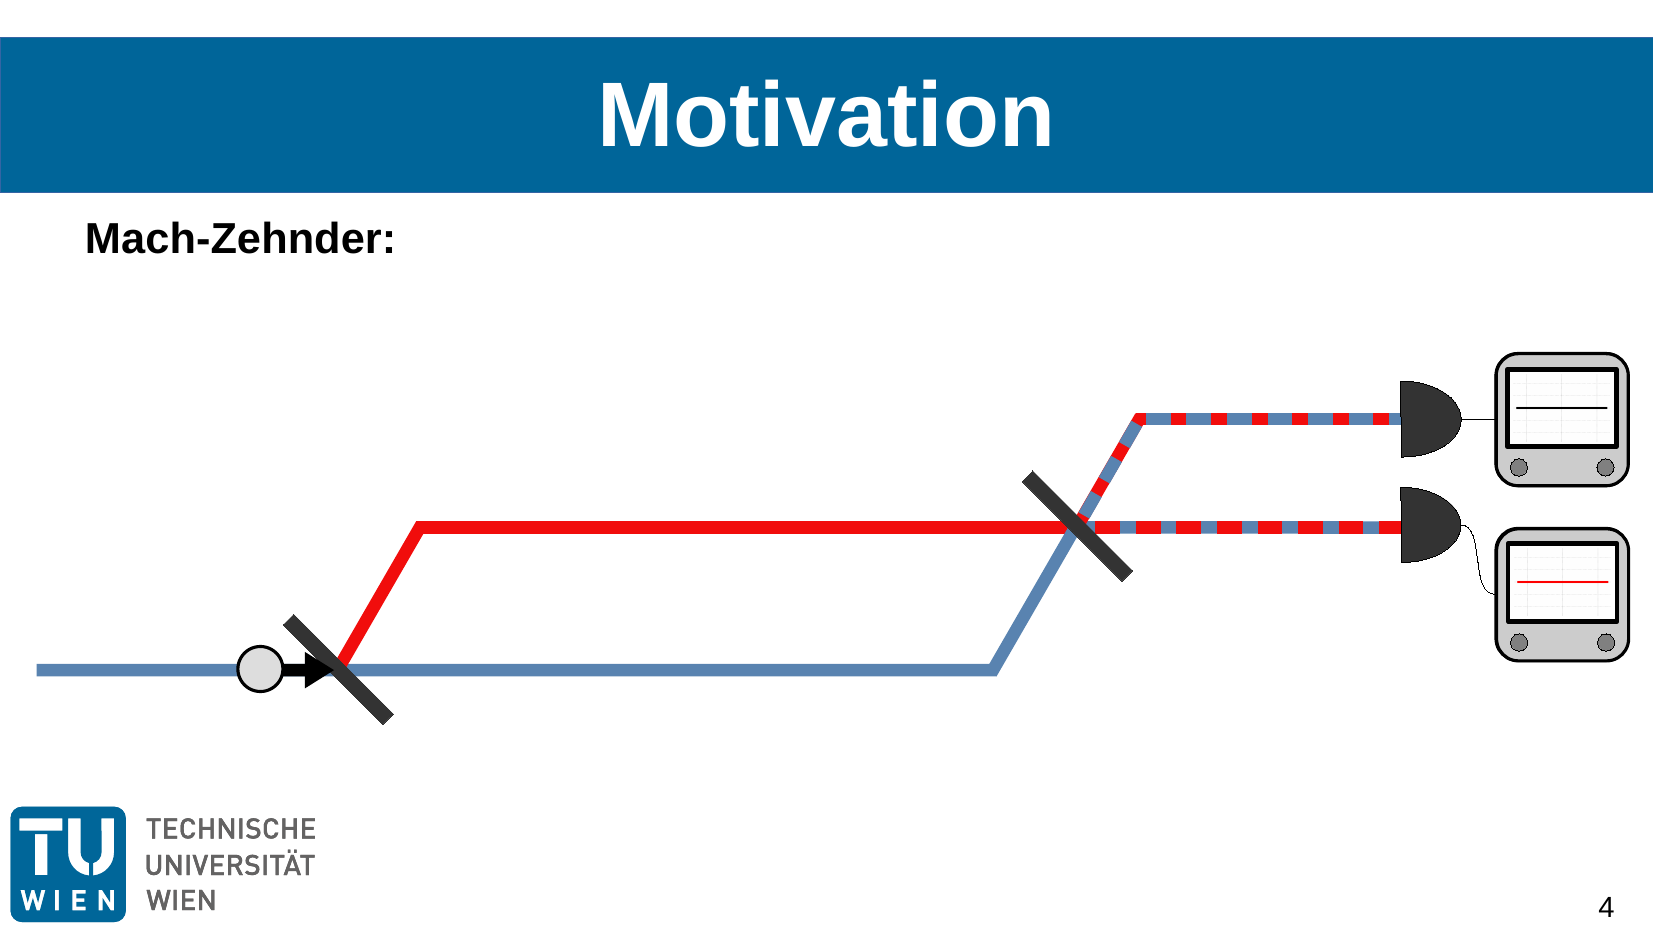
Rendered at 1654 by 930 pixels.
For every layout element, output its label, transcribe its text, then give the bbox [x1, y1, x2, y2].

text_box [1022, 470, 1133, 582]
text_box [1400, 381, 1462, 458]
list Mach-Zehnder: [85, 214, 405, 293]
text_box [237, 646, 283, 692]
text_box [283, 614, 394, 725]
text_box [1495, 353, 1629, 486]
picture [1510, 546, 1615, 619]
picture [1509, 371, 1614, 445]
text_box [1495, 528, 1629, 661]
text_box [1400, 487, 1461, 563]
title Motivation [0, 37, 1653, 193]
